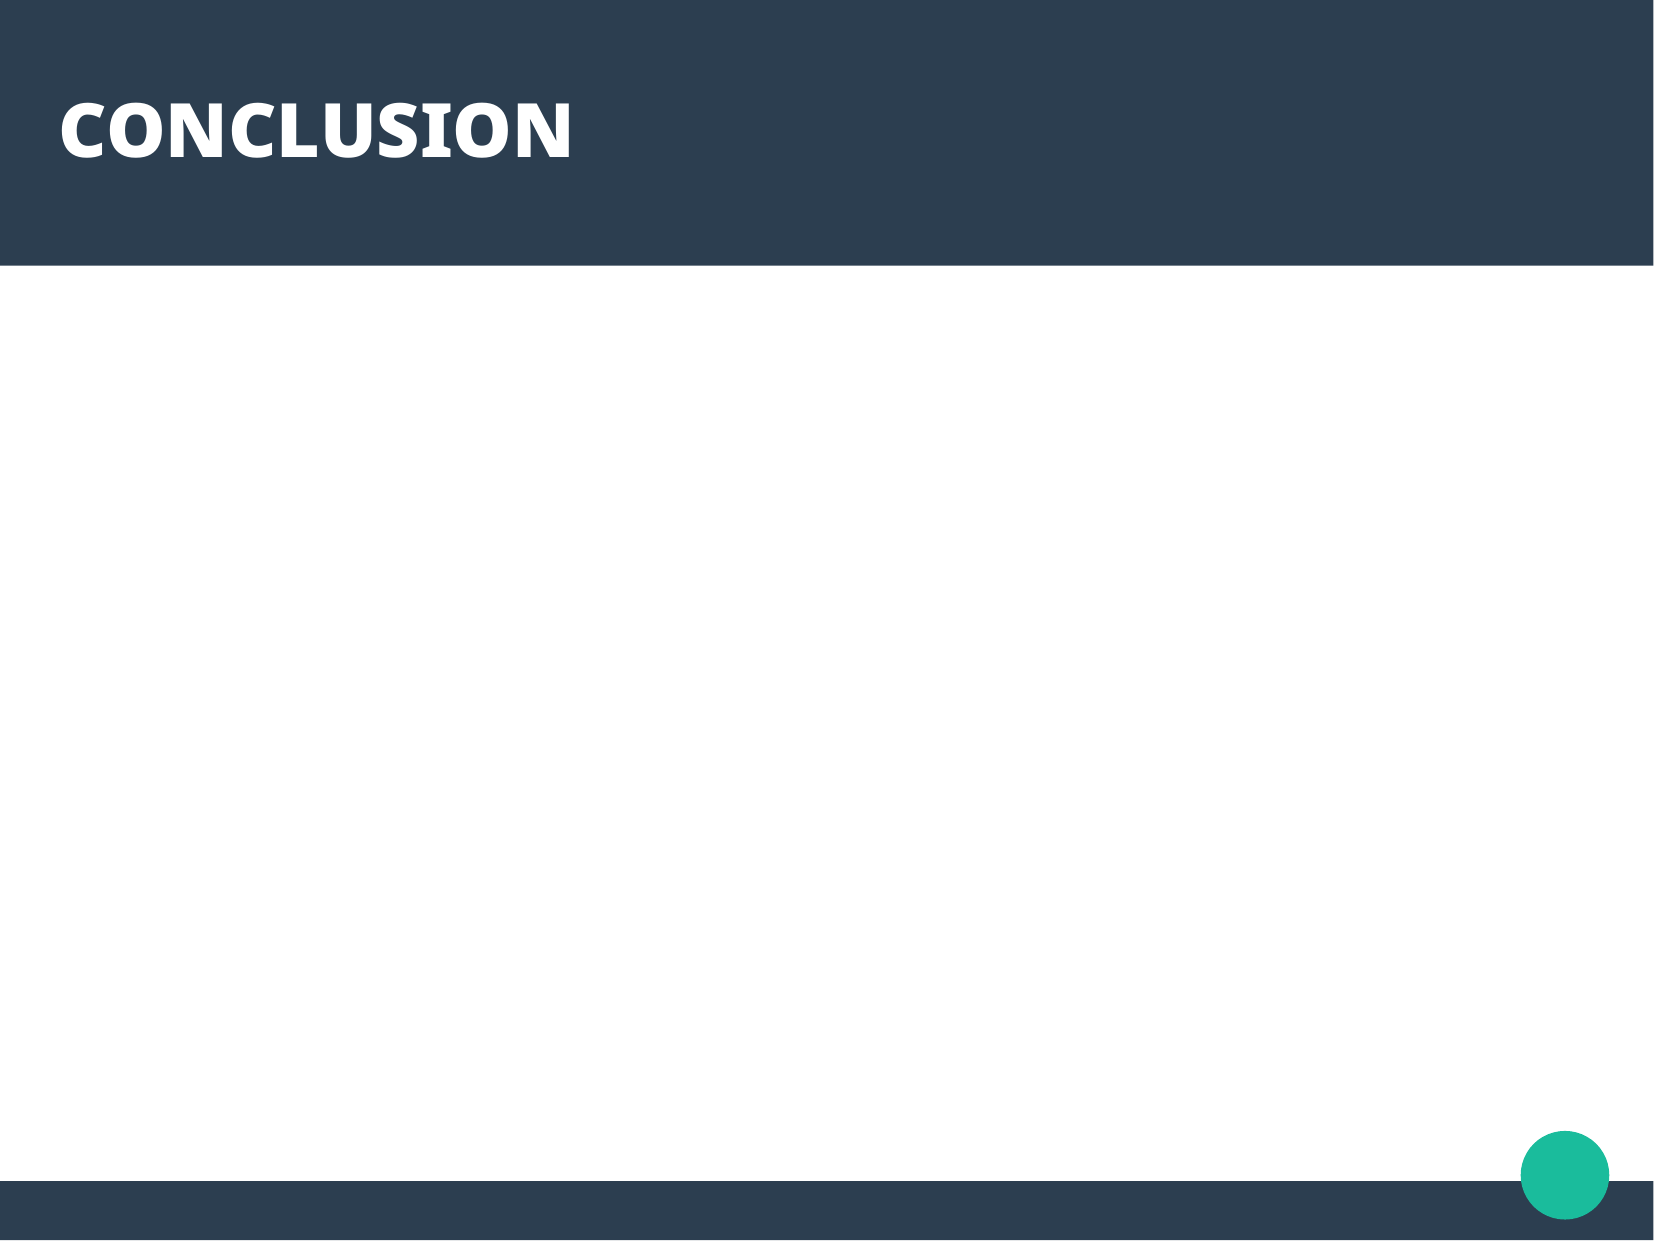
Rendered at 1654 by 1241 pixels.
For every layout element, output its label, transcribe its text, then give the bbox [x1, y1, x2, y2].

title CONCLUSION [59, 49, 1595, 207]
